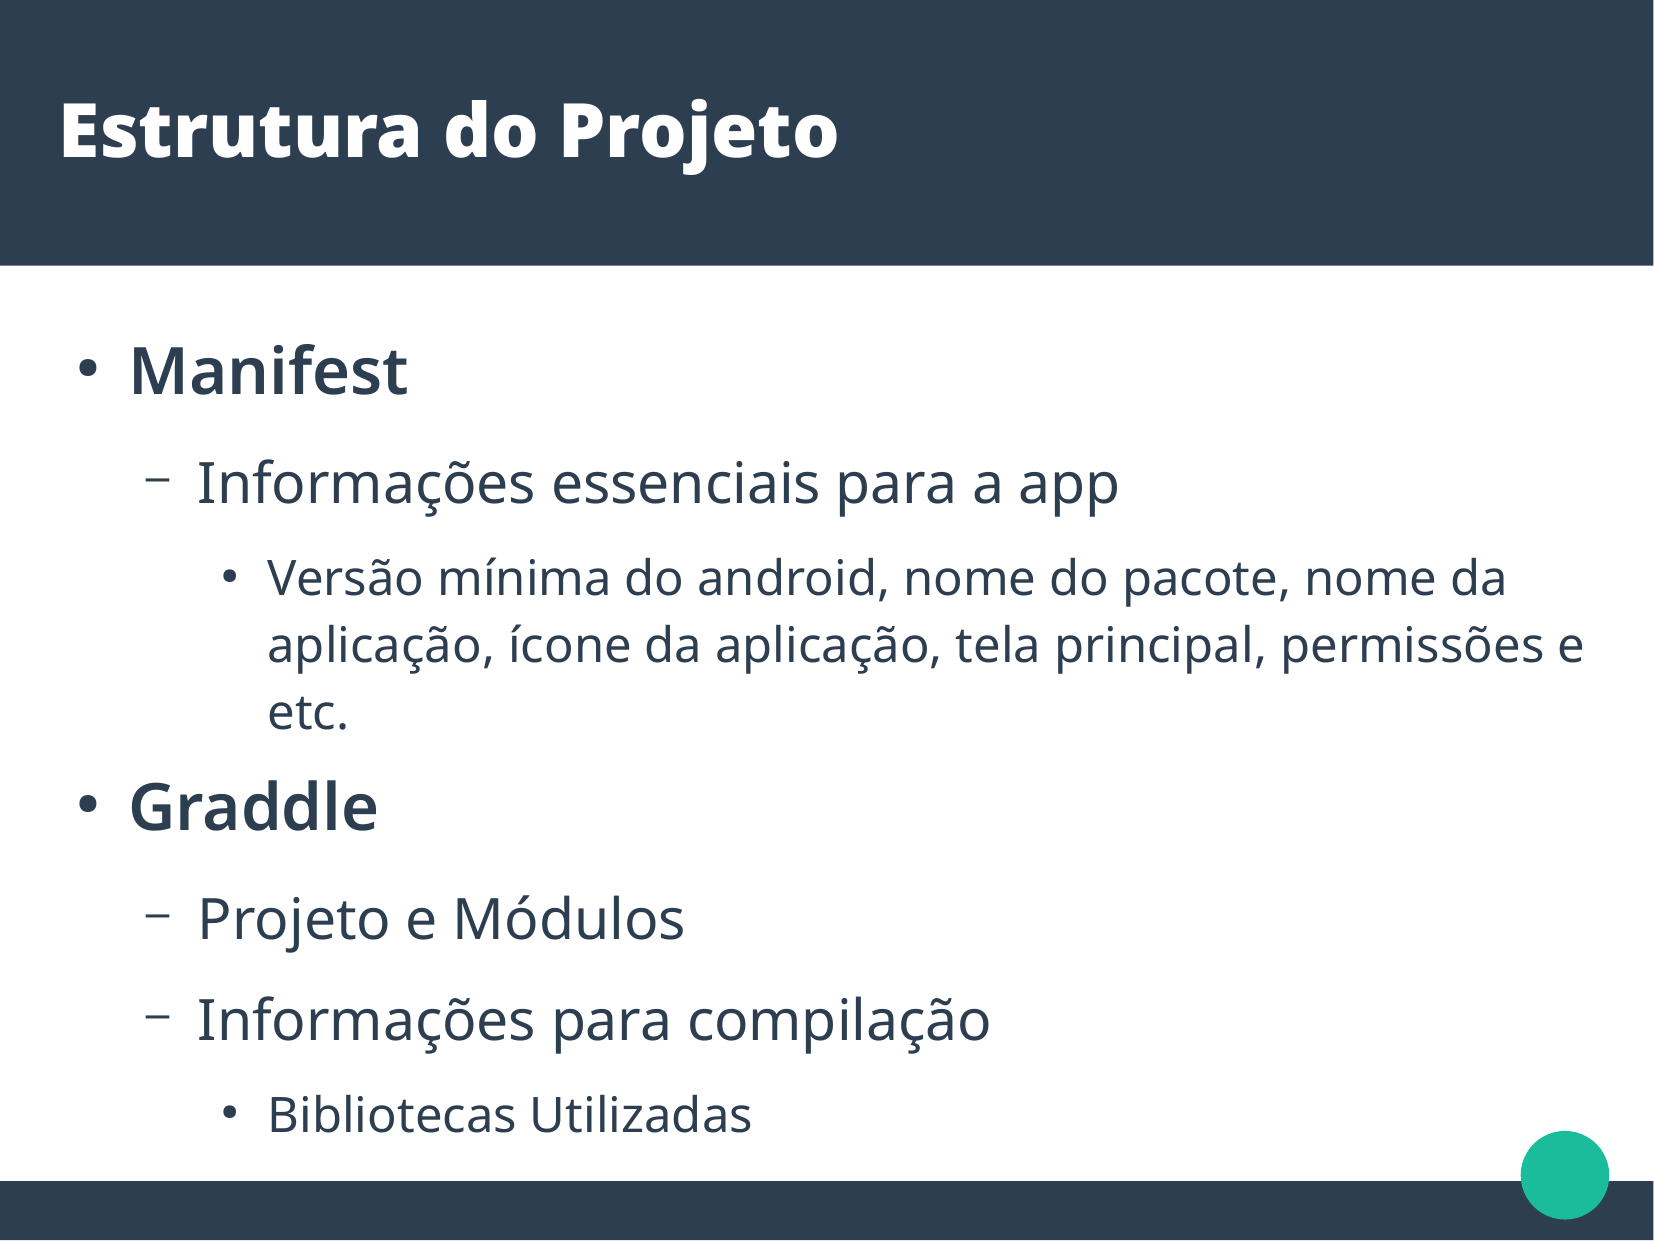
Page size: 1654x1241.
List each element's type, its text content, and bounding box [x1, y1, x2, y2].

list Manifest Informações essenciais para a app Versão mínima do android, nome do pacote, nome da aplicação, ícone da aplicação, tela principal, permissões e etc. Graddle Projeto e Módulos Informações para compilação Bibliotecas Utilizadas [59, 324, 1595, 1152]
title Estrutura do Projeto [59, 49, 1595, 207]
